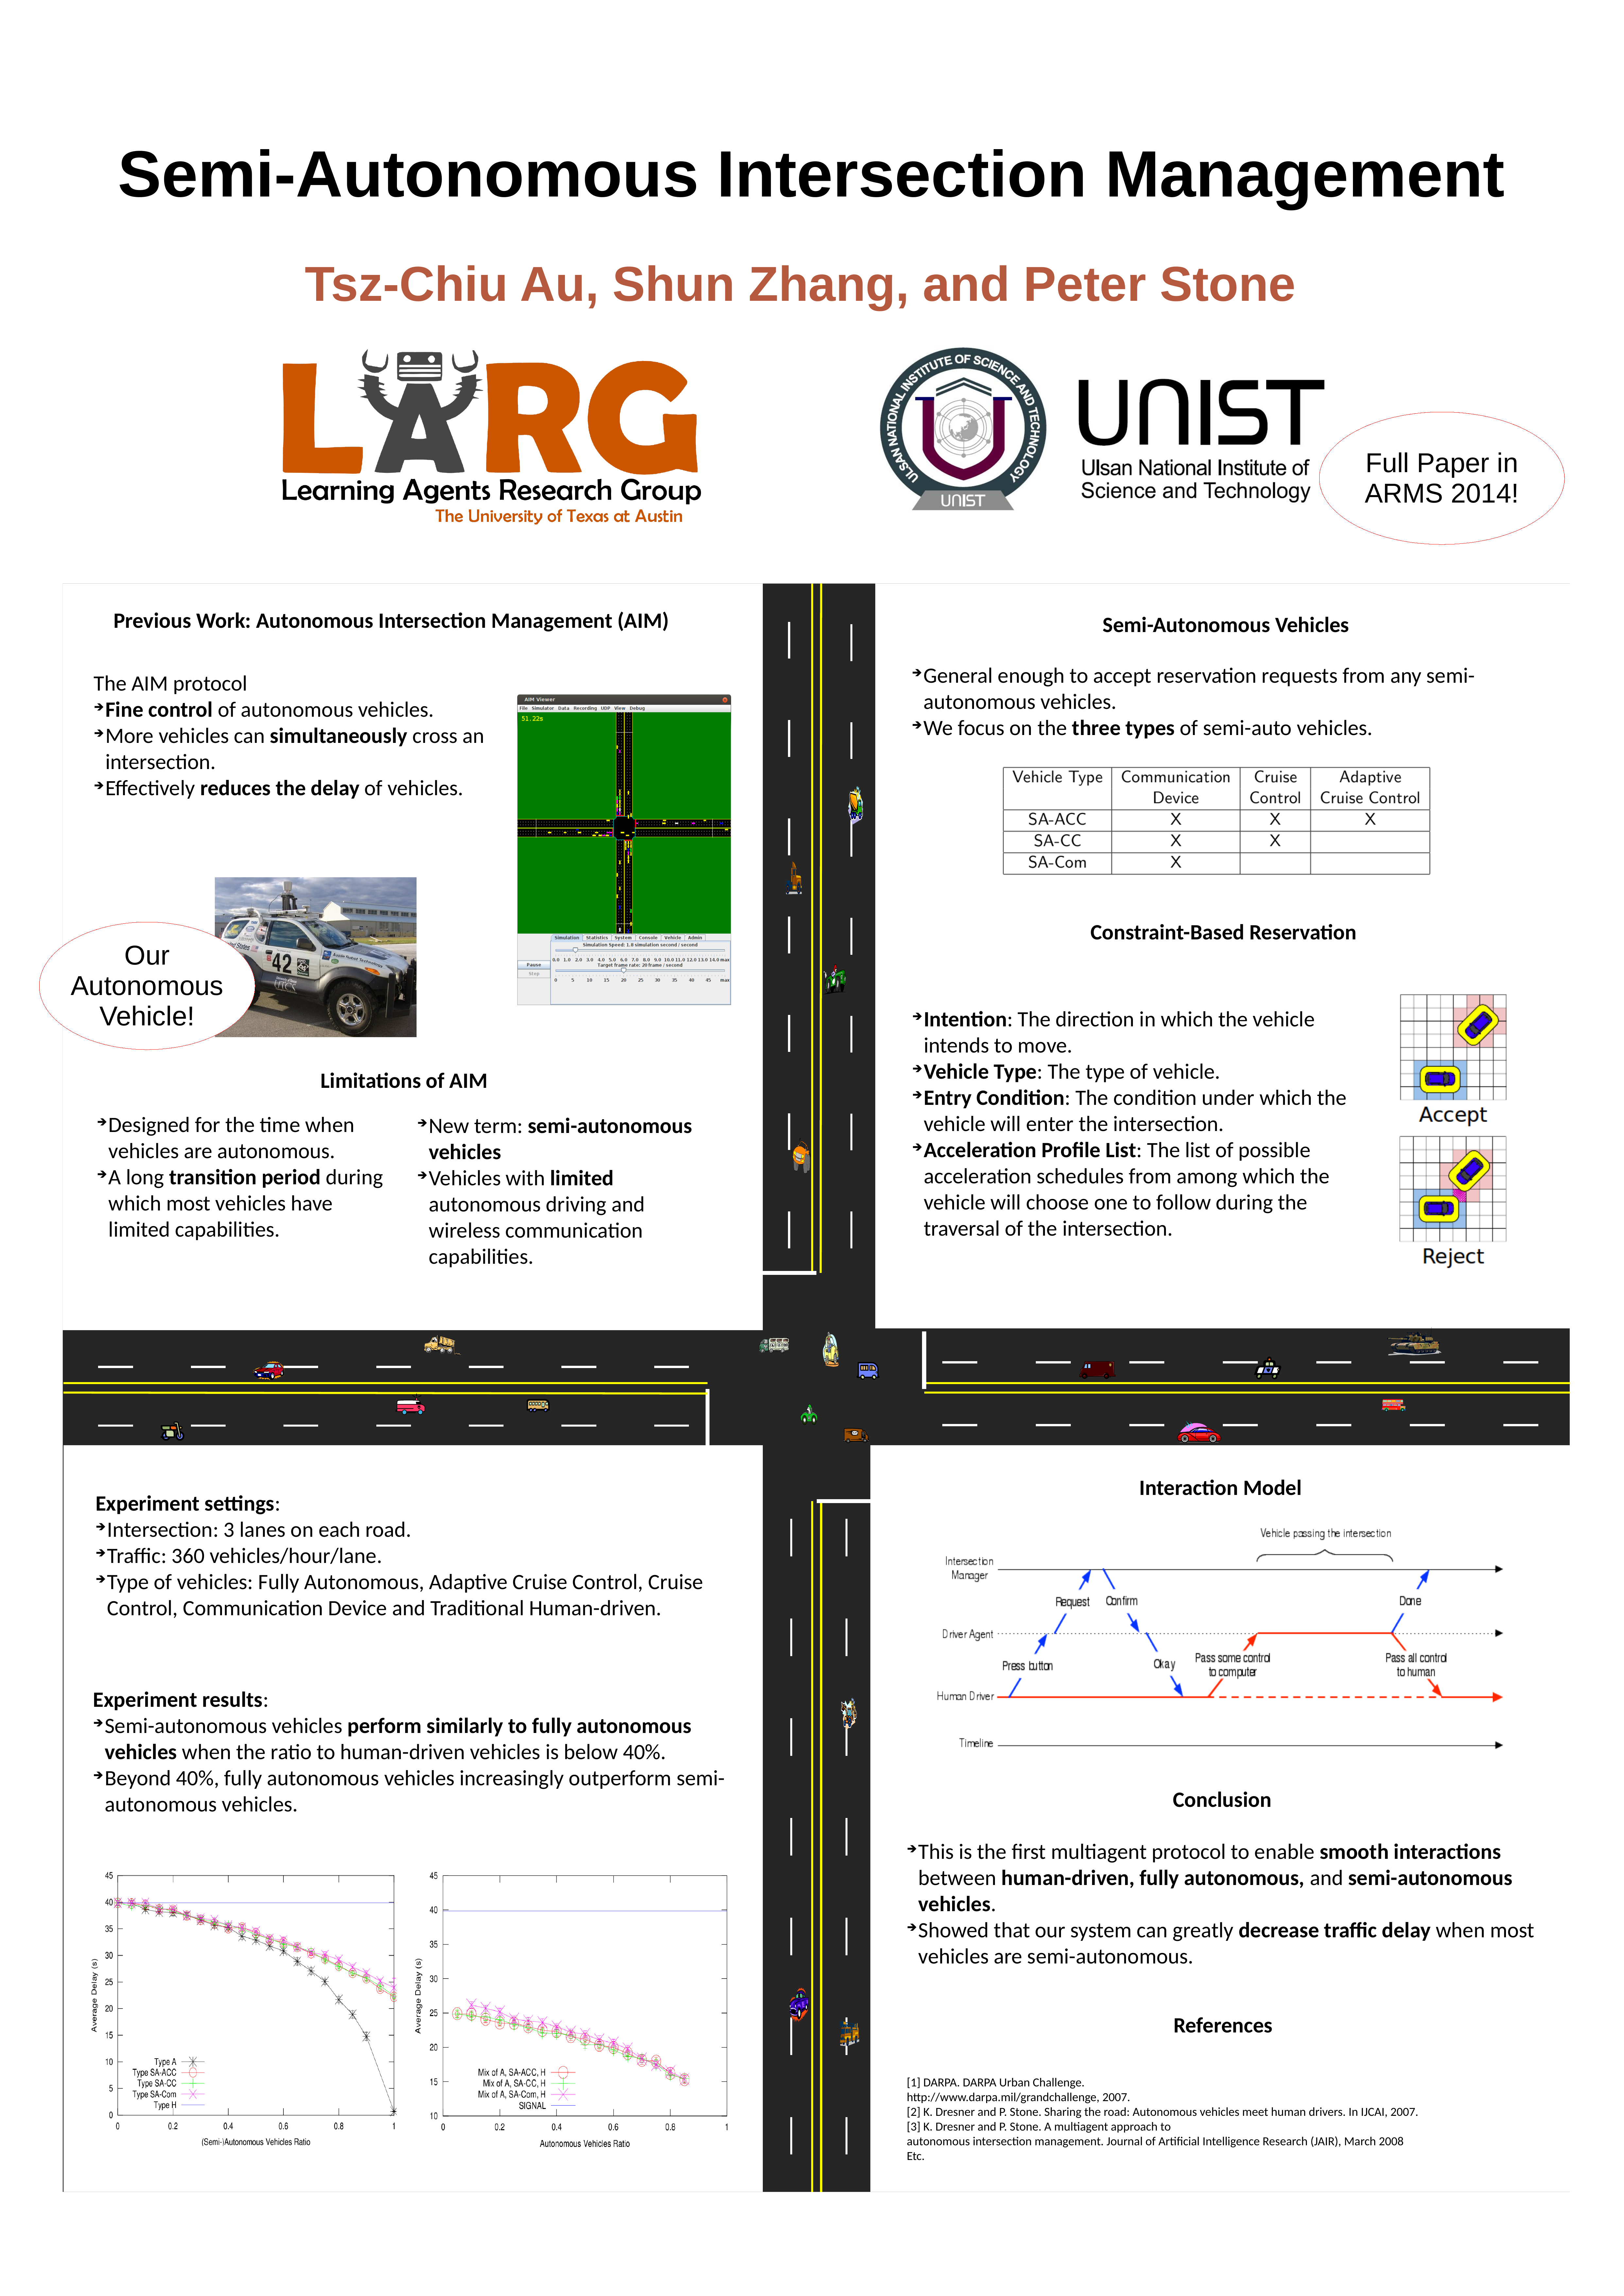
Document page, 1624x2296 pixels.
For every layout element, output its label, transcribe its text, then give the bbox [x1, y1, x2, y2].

picture [789, 1987, 809, 2022]
picture [786, 858, 802, 894]
picture [933, 1520, 1517, 1756]
picture [1177, 1420, 1223, 1443]
text_box Our Autonomous Vehicle! [39, 922, 255, 1050]
text_box The AIM protocol Fine control of autonomous vehicles. More vehicles can simultaneously cross an intersection. Effectively reduces the delay of vehicles. [89, 666, 505, 832]
text_box Semi-Autonomous Intersection Management [19, 59, 1605, 283]
picture [758, 1337, 790, 1353]
text_box Interaction Model [921, 1471, 1520, 1507]
picture [872, 346, 1332, 515]
text_box This is the first multiagent protocol to enable smooth interactions between human-driven, fully autonomous, and semi-autonomous vehicles. Showed that our system can greatly decrease traffic delay when most vehicles are semi-autonomous. [902, 1809, 1559, 1981]
picture [823, 963, 846, 995]
picture [1000, 764, 1432, 878]
text_box General enough to accept reservation requests from any semi-autonomous vehicles. We focus on the three types of semi-auto vehicles. [907, 644, 1570, 757]
picture [800, 1404, 818, 1425]
picture [848, 786, 863, 825]
picture [526, 1399, 550, 1413]
picture [791, 1138, 811, 1174]
text_box Semi-Autonomous Vehicles [907, 608, 1545, 644]
text_box [62, 583, 1570, 2192]
text_box Experiment results: Semi-autonomous vehicles perform similarly to fully autonomous vehicles when the ratio to human-driven vehicles is below 40%. Beyond 40%, fully autonomous vehicles increasingly outperform semi-autonomous vehicles. [88, 1647, 746, 1854]
text_box Designed for the time when vehicles are autonomous. A long transition period during which most vehicles have limited capabilities. [92, 1108, 390, 1289]
picture [395, 1393, 426, 1415]
picture [161, 1421, 184, 1441]
picture [253, 1361, 285, 1383]
picture [517, 694, 731, 1005]
picture [1079, 1361, 1116, 1379]
text_box Previous Work: Autonomous Intersection Management (AIM) [95, 604, 688, 640]
picture [843, 1428, 870, 1443]
picture [282, 349, 701, 524]
text_box [1] DARPA. DARPA Urban Challenge. http://www.darpa.mil/grandchallenge, 2007. [2] K. Dresner and P. Stone. Sharing the road: Autonomous vehicles meet human drivers. In IJCAI, 2007. [3] K. Dresner and P. Stone. A multiagent approach to autonomous intersection management. Journal of Artificial Intelligence Research (JAIR), March 2008 Etc. [902, 2089, 1540, 2177]
picture [1381, 1399, 1406, 1413]
picture [1254, 1356, 1282, 1379]
picture [841, 1697, 857, 1730]
picture [1387, 1327, 1442, 1356]
picture [840, 2021, 859, 2046]
picture [423, 1335, 462, 1356]
text_box Experiment settings: Intersection: 3 lanes on each road. Traffic: 360 vehicles/hour/lane. Type of vehicles: Fully Autonomous, Adaptive Cruise Control, Cruise Control, Communication Device and Traditional Human-driven. [91, 1451, 749, 1657]
text_box Intention: The direction in which the vehicle intends to move. Vehicle Type: The type of vehicle. Entry Condition: The condition under which the vehicle will enter the intersection. Acceleration Profile List: The list of possible acceleration schedules from among which the vehicle will choose one to follow during the traversal of the intersection. [907, 971, 1354, 1300]
picture [856, 1362, 880, 1380]
picture [215, 877, 417, 1037]
picture [823, 1331, 839, 1367]
text_box Full Paper in ARMS 2014! [1319, 412, 1565, 545]
text_box New term: semi-autonomous vehicles Vehicles with limited autonomous driving and wireless communication capabilities. [412, 1109, 710, 1290]
text_box Constraint-Based Reservation [902, 915, 1545, 951]
text_box Tsz-Chiu Au, Shun Zhang, and Peter Stone [227, 256, 1389, 341]
picture [1393, 985, 1516, 1274]
picture [73, 1853, 763, 2151]
text_box References [912, 2008, 1535, 2045]
text_box Limitations of AIM [107, 1064, 701, 1100]
text_box Conclusion [900, 1783, 1545, 1819]
